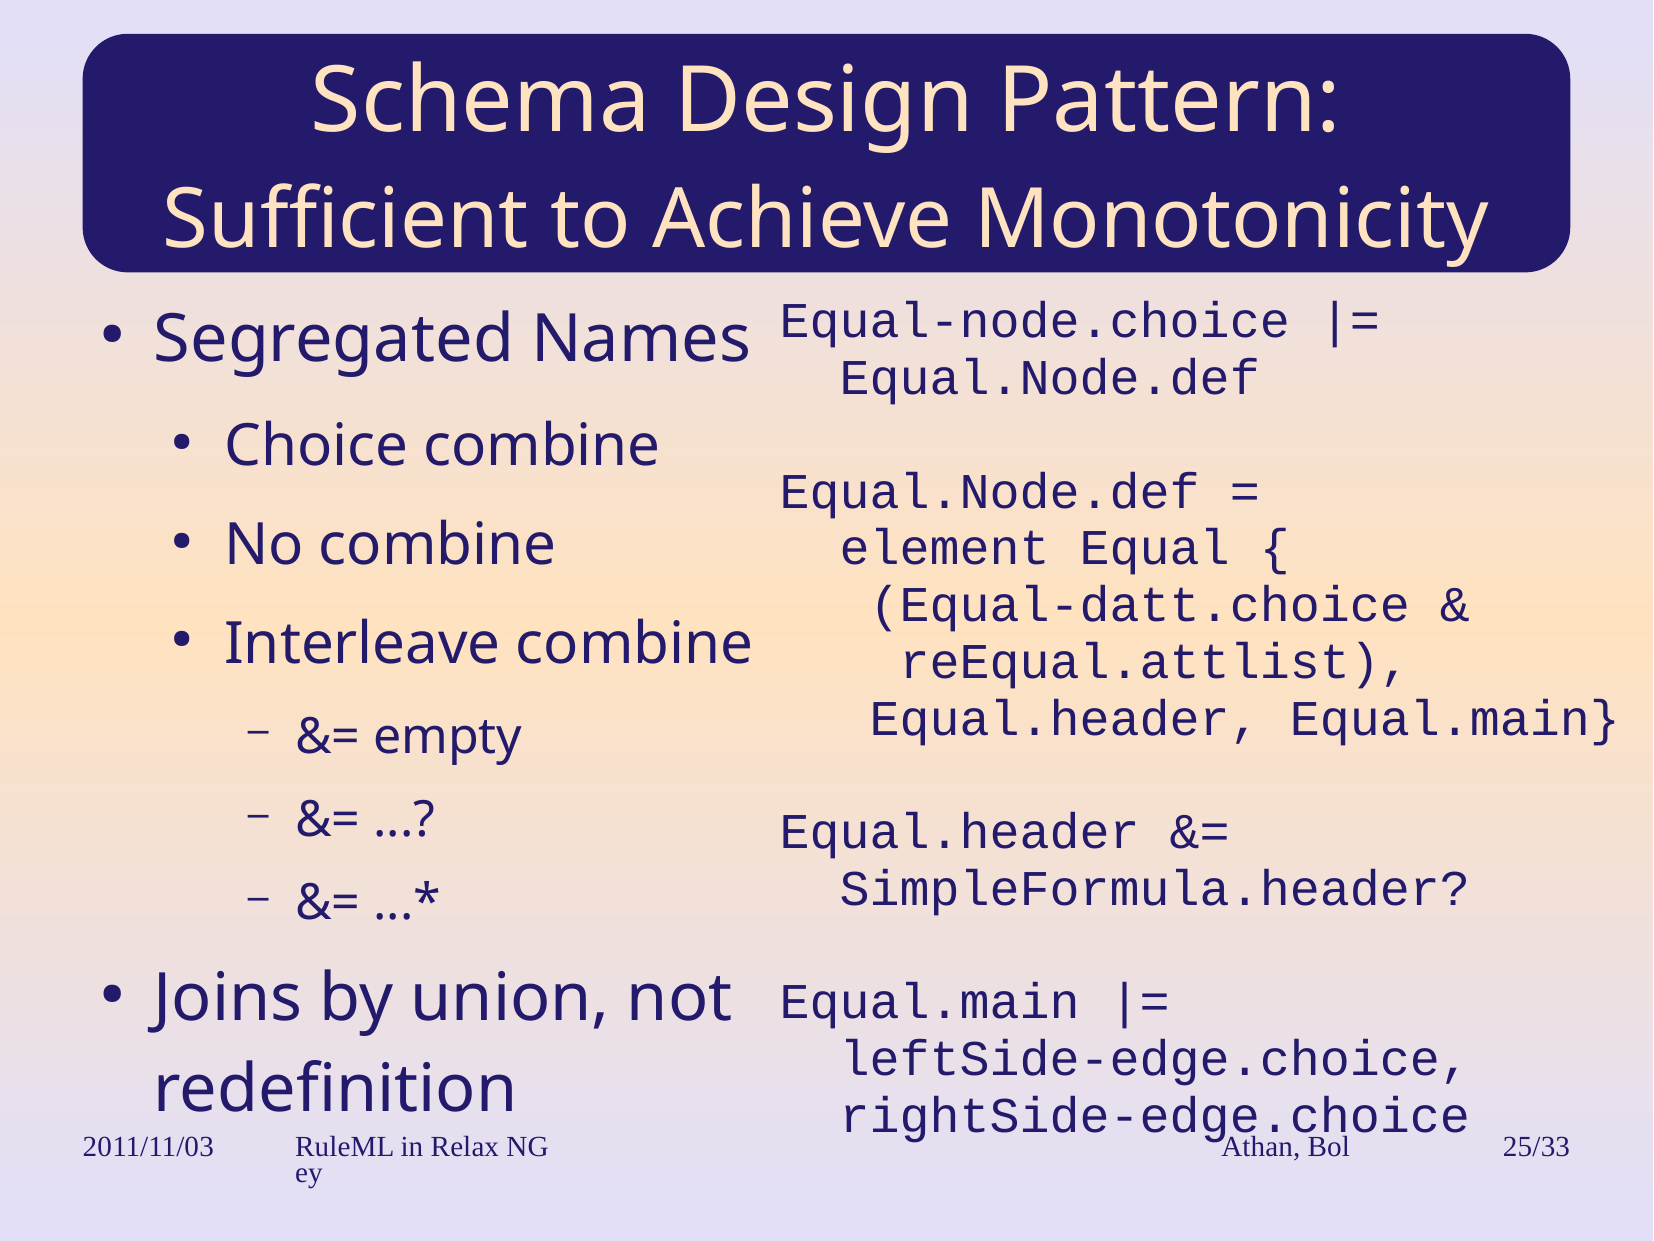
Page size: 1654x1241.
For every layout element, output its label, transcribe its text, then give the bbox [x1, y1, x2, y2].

list Equal-node.choice |= Equal.Node.def Equal.Node.def = element Equal { (Equal-datt.choice & reEqual.attlist), Equal.header, Equal.main} Equal.header &= SimpleFormula.header? Equal.main |= leftSide-edge.choice, rightSide-edge.choice [708, 296, 1625, 1103]
title Schema Design Pattern: Sufficient to Achieve Monotonicity [82, 49, 1571, 257]
list Segregated Names Choice combine No combine Interleave combine &= empty &= ...? &= ...* Joins by union, not redefinition [82, 290, 809, 1109]
